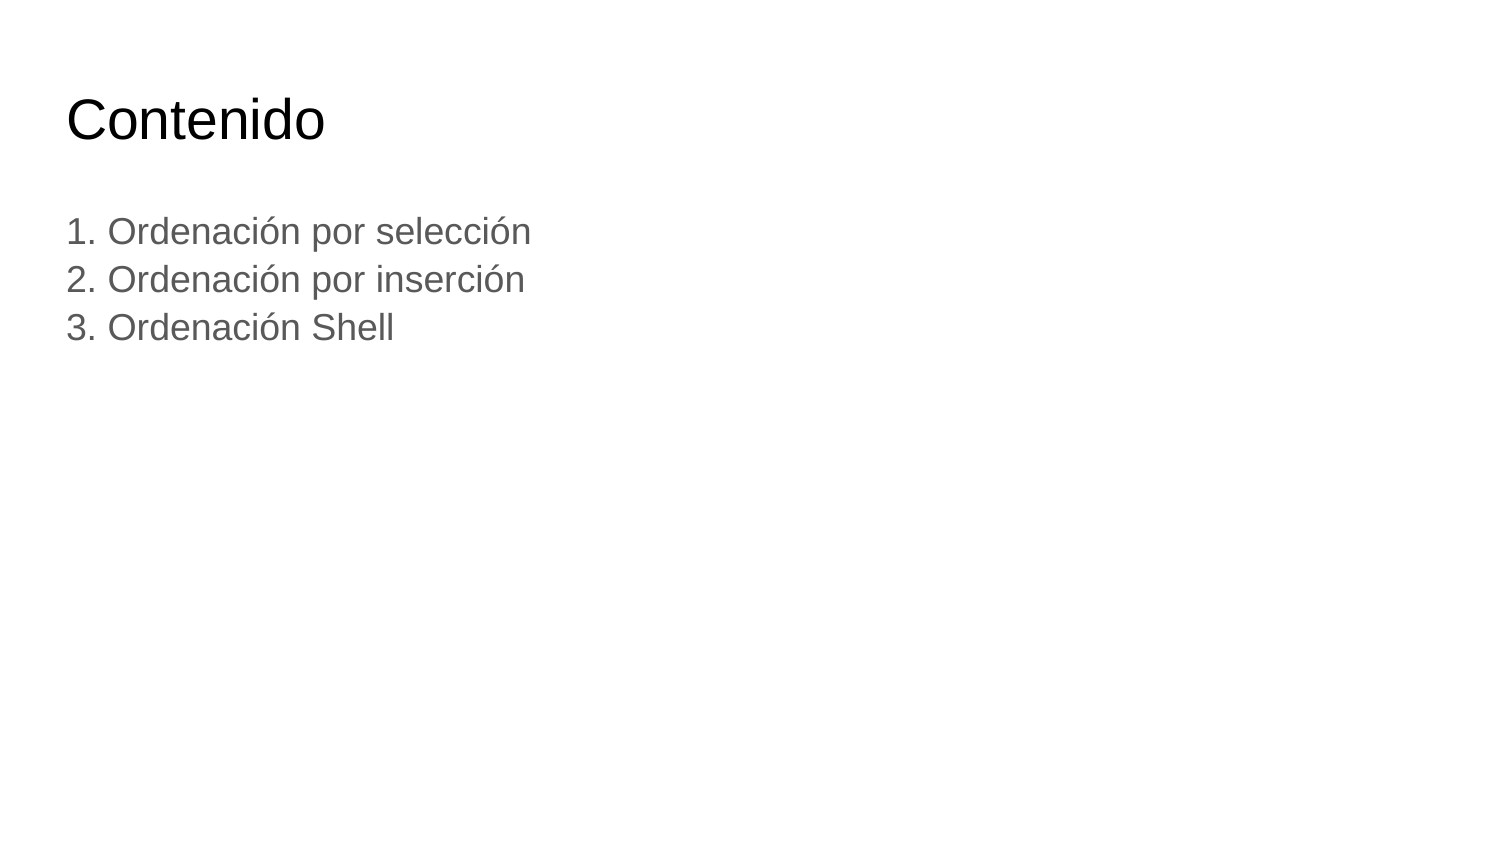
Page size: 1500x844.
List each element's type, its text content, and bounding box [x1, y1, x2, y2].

list 1. Ordenación por selección 2. Ordenación por inserción 3. Ordenación Shell [51, 189, 1449, 750]
title Contenido [51, 72, 1449, 167]
